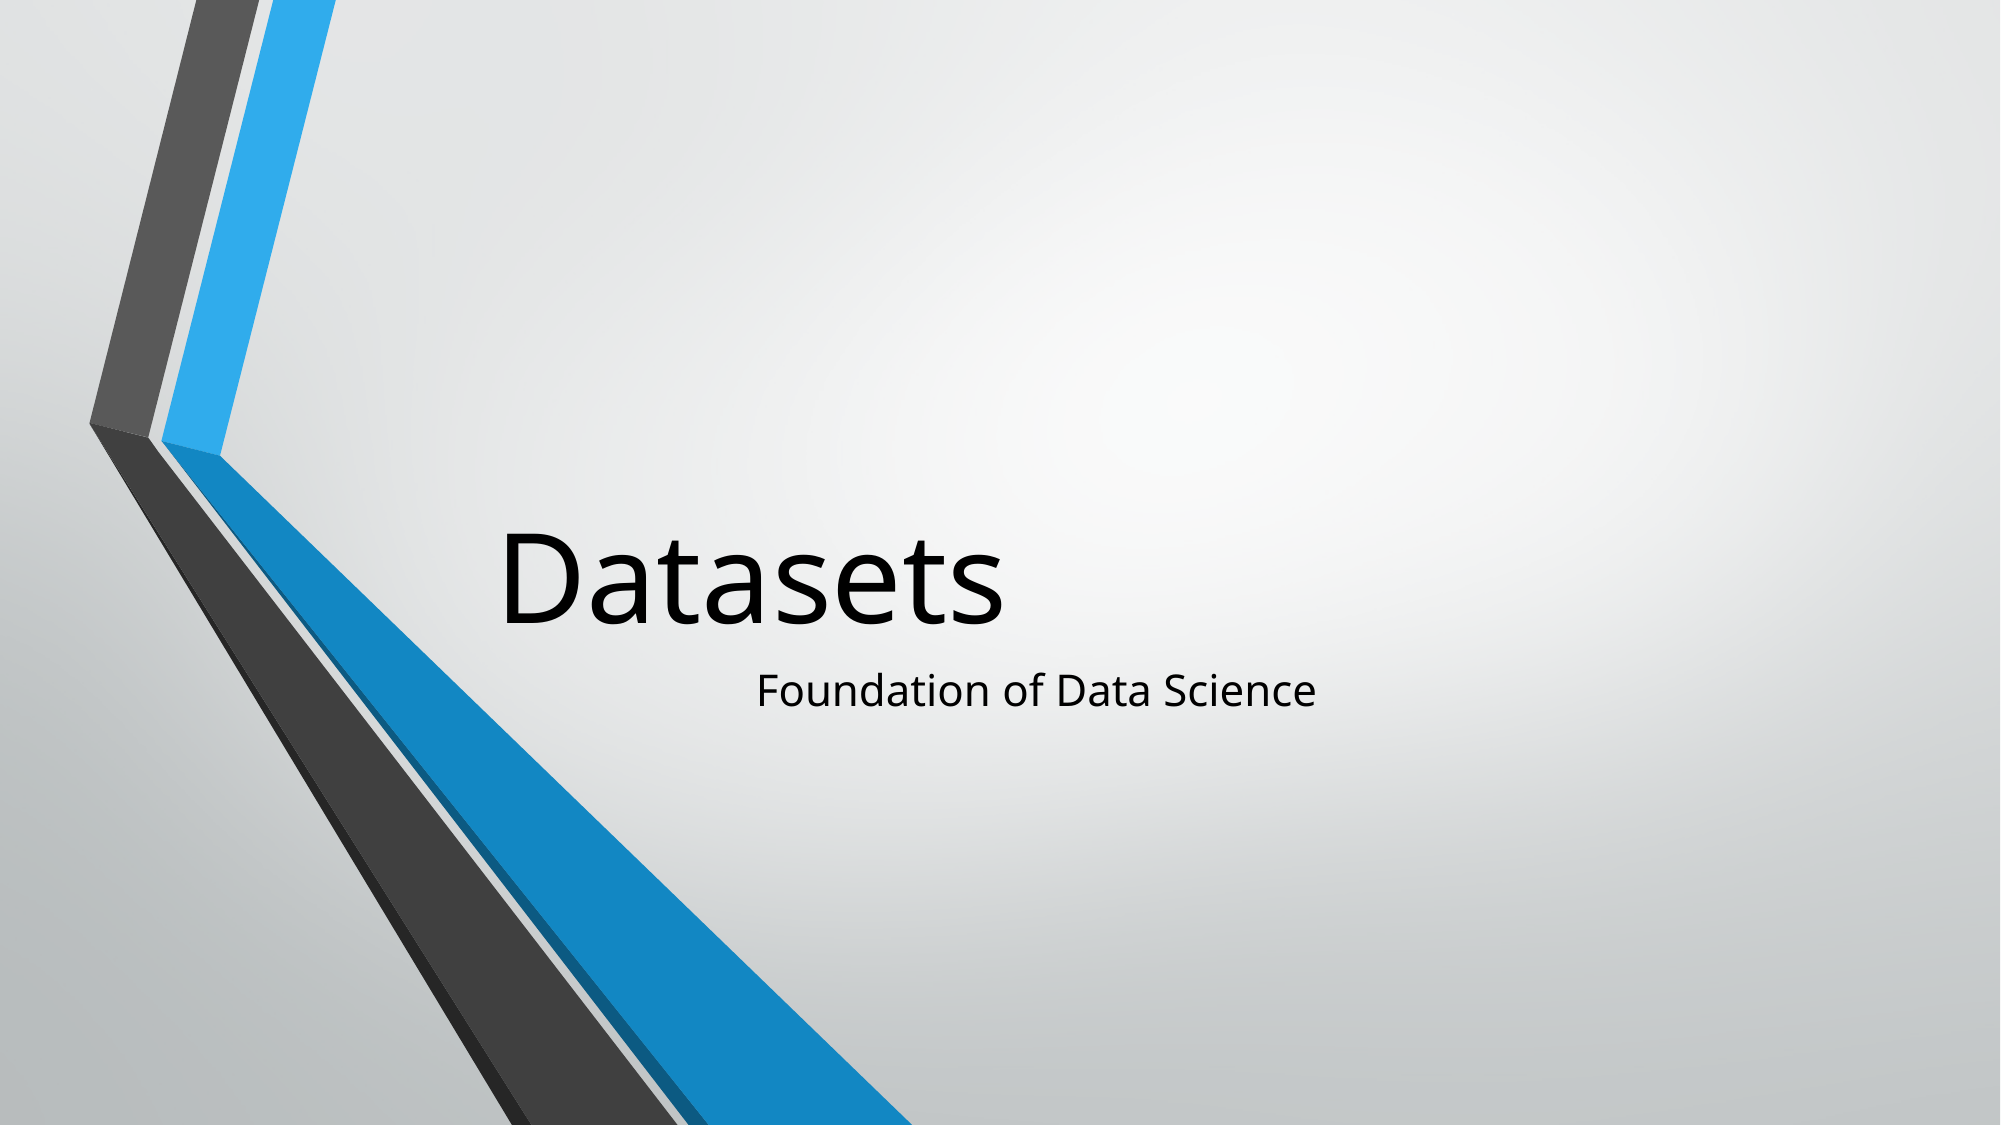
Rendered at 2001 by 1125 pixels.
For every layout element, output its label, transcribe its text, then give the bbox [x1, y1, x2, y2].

subtitle Foundation of Data Science [740, 655, 1887, 884]
title Datasets [480, 226, 1887, 656]
